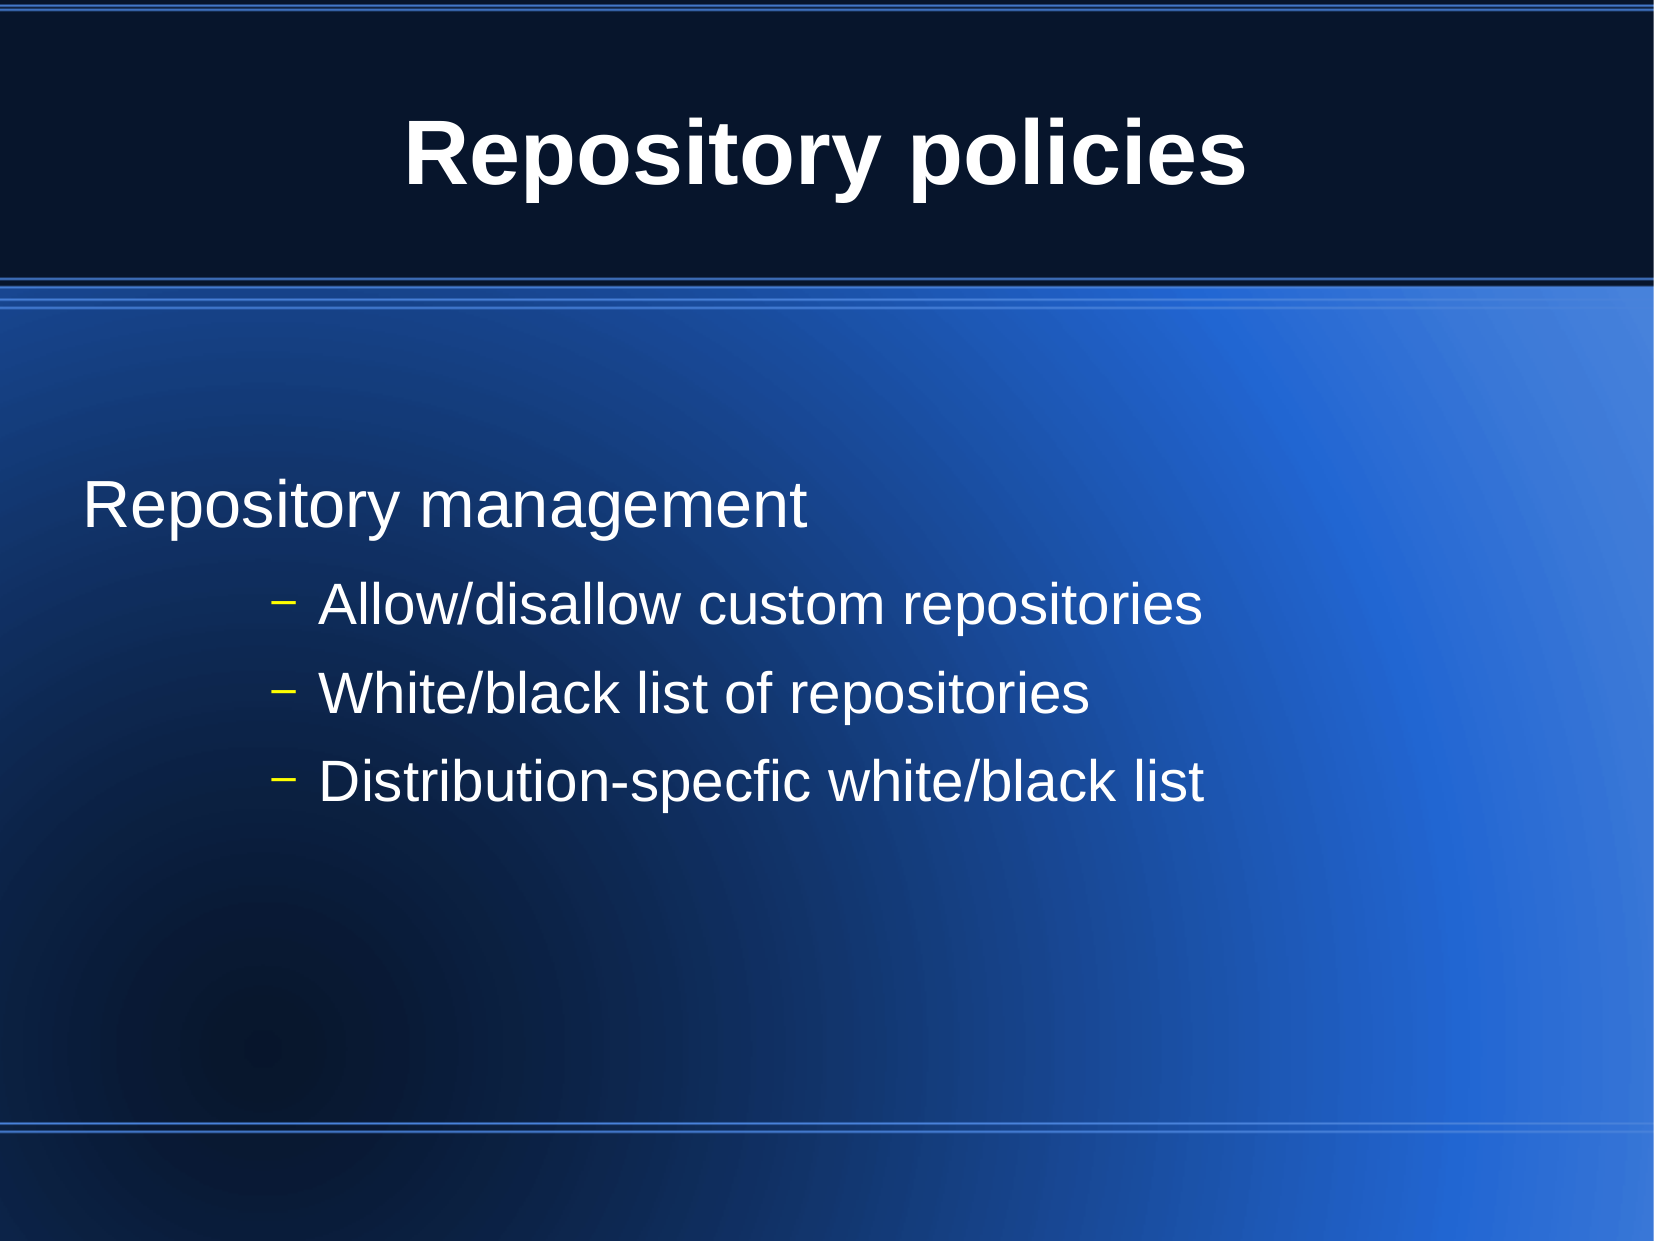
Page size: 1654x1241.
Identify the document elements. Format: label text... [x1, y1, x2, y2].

title Repository policies [82, 56, 1571, 250]
picture [0, 0, 1654, 1241]
list Repository management Allow/disallow custom repositories White/black list of repositories Distribution-specfic white/black list [82, 467, 1571, 898]
